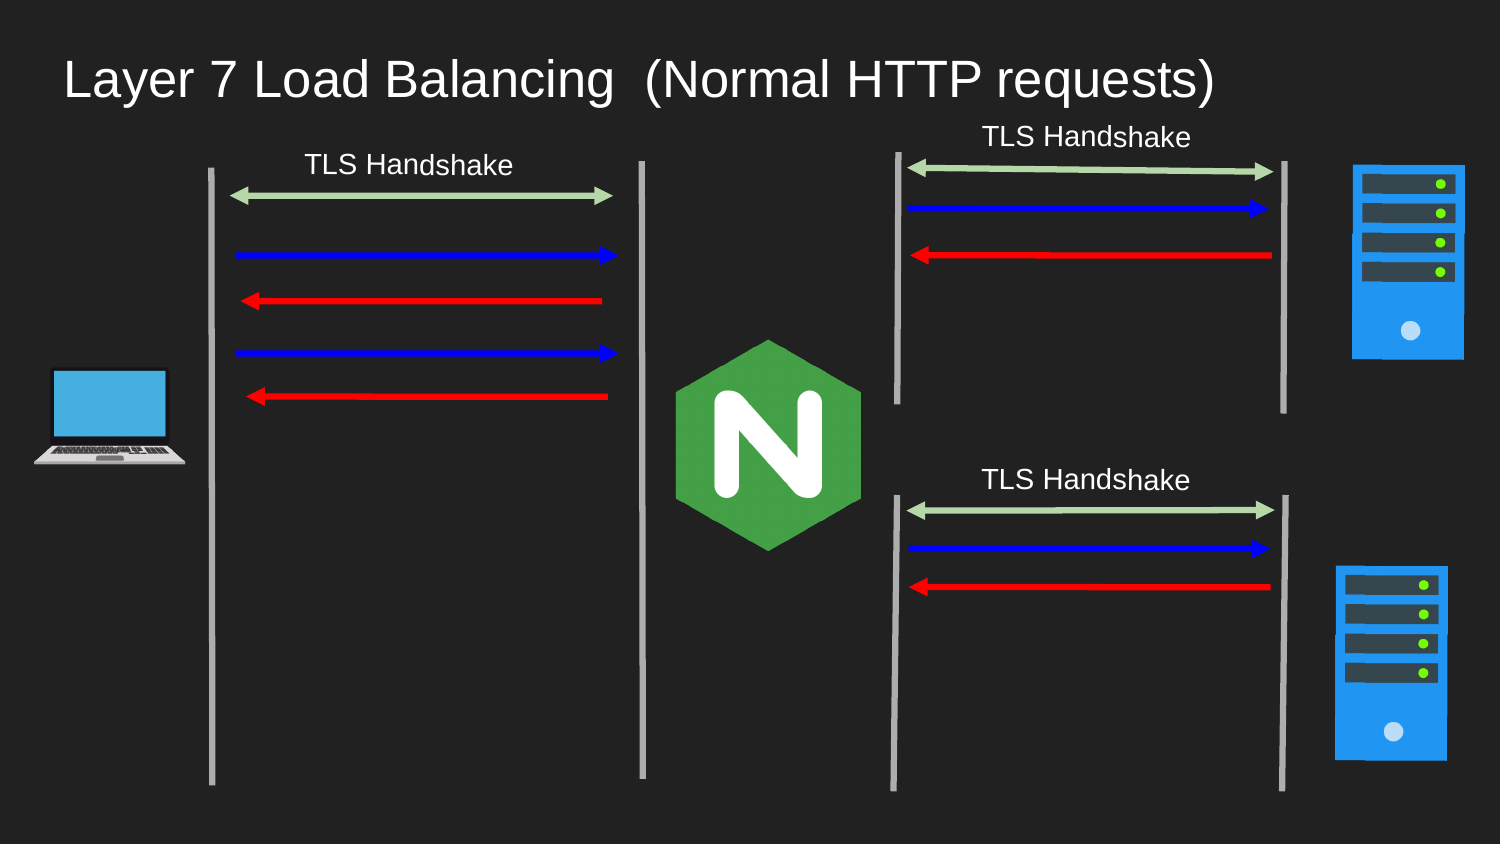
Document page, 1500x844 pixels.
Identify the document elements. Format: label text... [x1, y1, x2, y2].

title Layer 7 Load Balancing (Normal HTTP requests) [48, 30, 1336, 125]
picture [1299, 153, 1500, 371]
picture [22, 329, 197, 503]
text_box TLS Handshake [289, 130, 587, 181]
picture [1286, 554, 1500, 772]
text_box TLS Handshake [966, 444, 1264, 496]
picture [651, 327, 885, 561]
text_box TLS Handshake [966, 102, 1265, 153]
